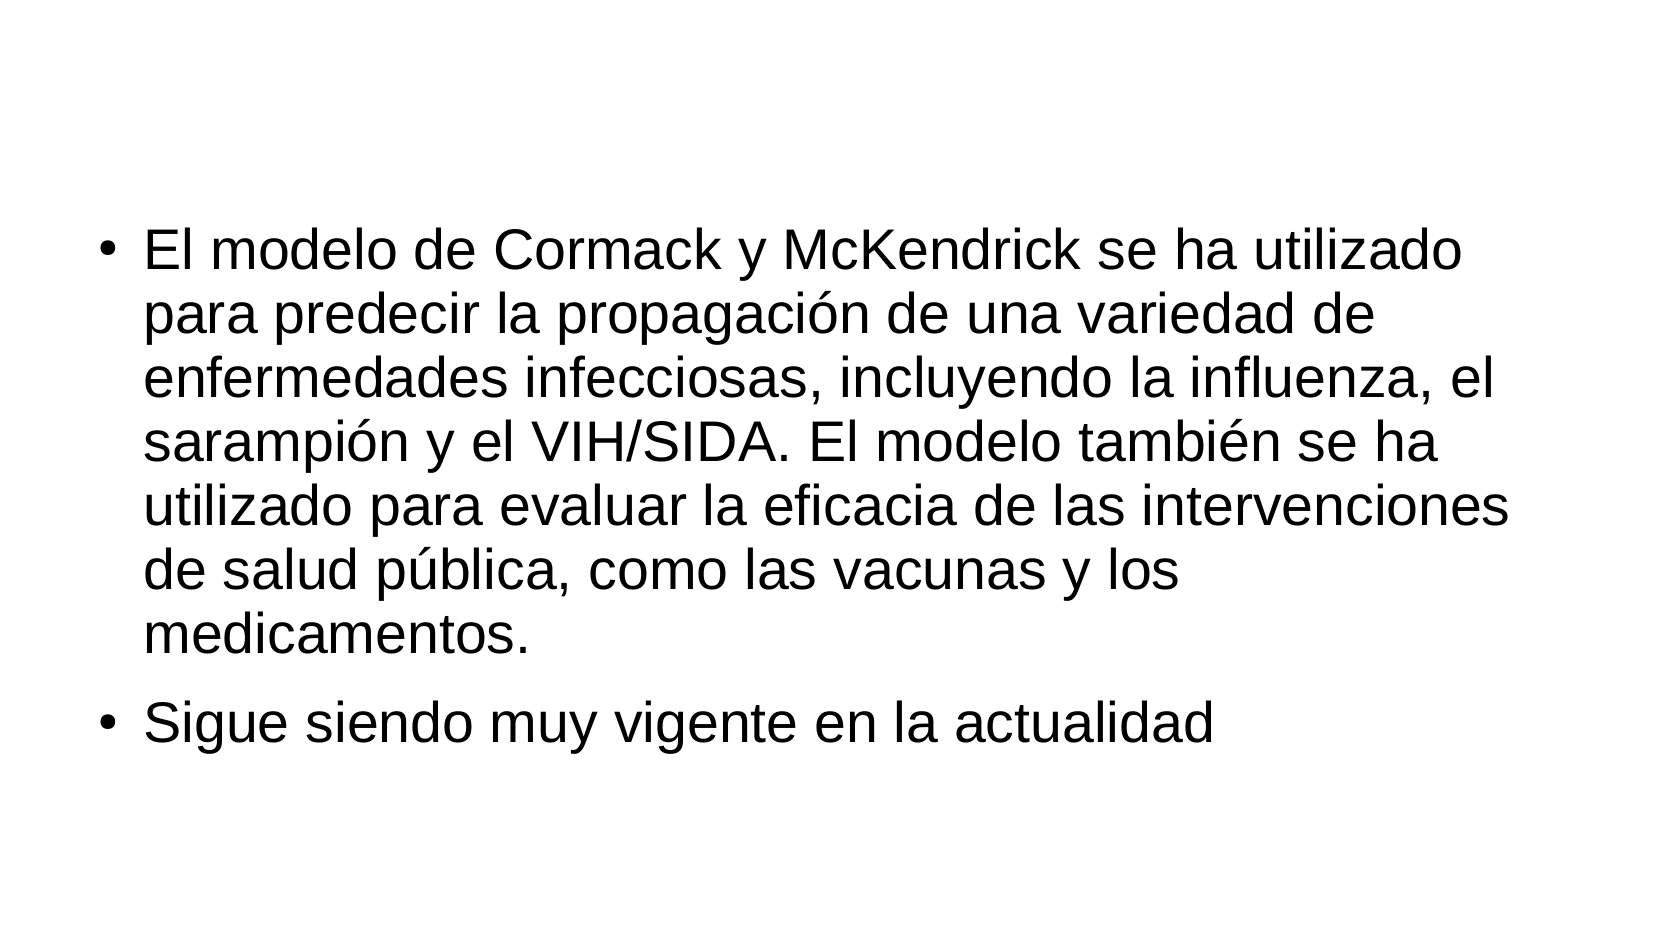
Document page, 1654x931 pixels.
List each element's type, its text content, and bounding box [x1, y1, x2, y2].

list El modelo de Cormack y McKendrick se ha utilizado para predecir la propagación de una variedad de enfermedades infecciosas, incluyendo la influenza, el sarampión y el VIH/SIDA. El modelo también se ha utilizado para evaluar la eficacia de las intervenciones de salud pública, como las vacunas y los medicamentos. Sigue siendo muy vigente en la actualidad [82, 217, 1571, 758]
